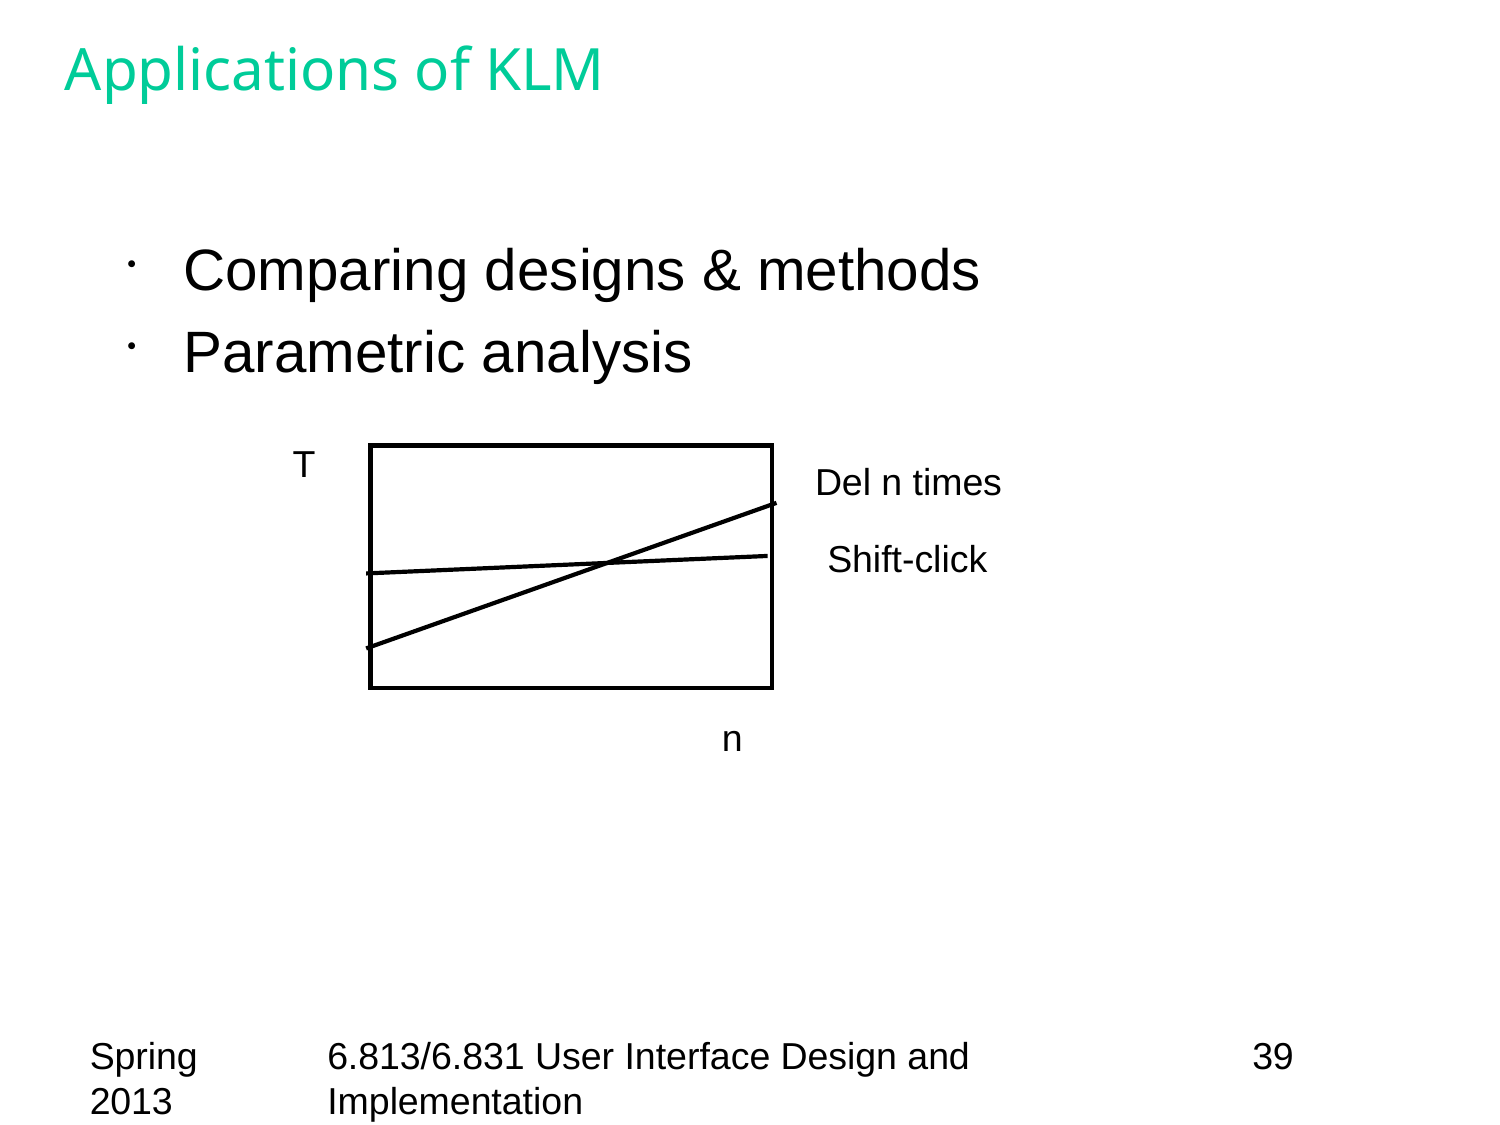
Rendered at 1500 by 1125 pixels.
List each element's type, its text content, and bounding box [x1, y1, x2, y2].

text_box [370, 566, 589, 644]
text_box Del n times [800, 450, 1018, 511]
list Comparing designs & methods Parametric analysis [112, 224, 1388, 1000]
slide_number Spring 2013 [75, 1024, 300, 1103]
text_box n [707, 706, 758, 767]
text_box [370, 445, 773, 571]
text_box T [277, 432, 331, 493]
text_box Shift-click [812, 528, 1003, 588]
footer 6.813/6.831 User Interface Design and Implementation [312, 1024, 1225, 1103]
text_box [370, 507, 773, 689]
title Applications of KLM [50, 24, 1438, 150]
slide_number <number> [1237, 1024, 1425, 1103]
